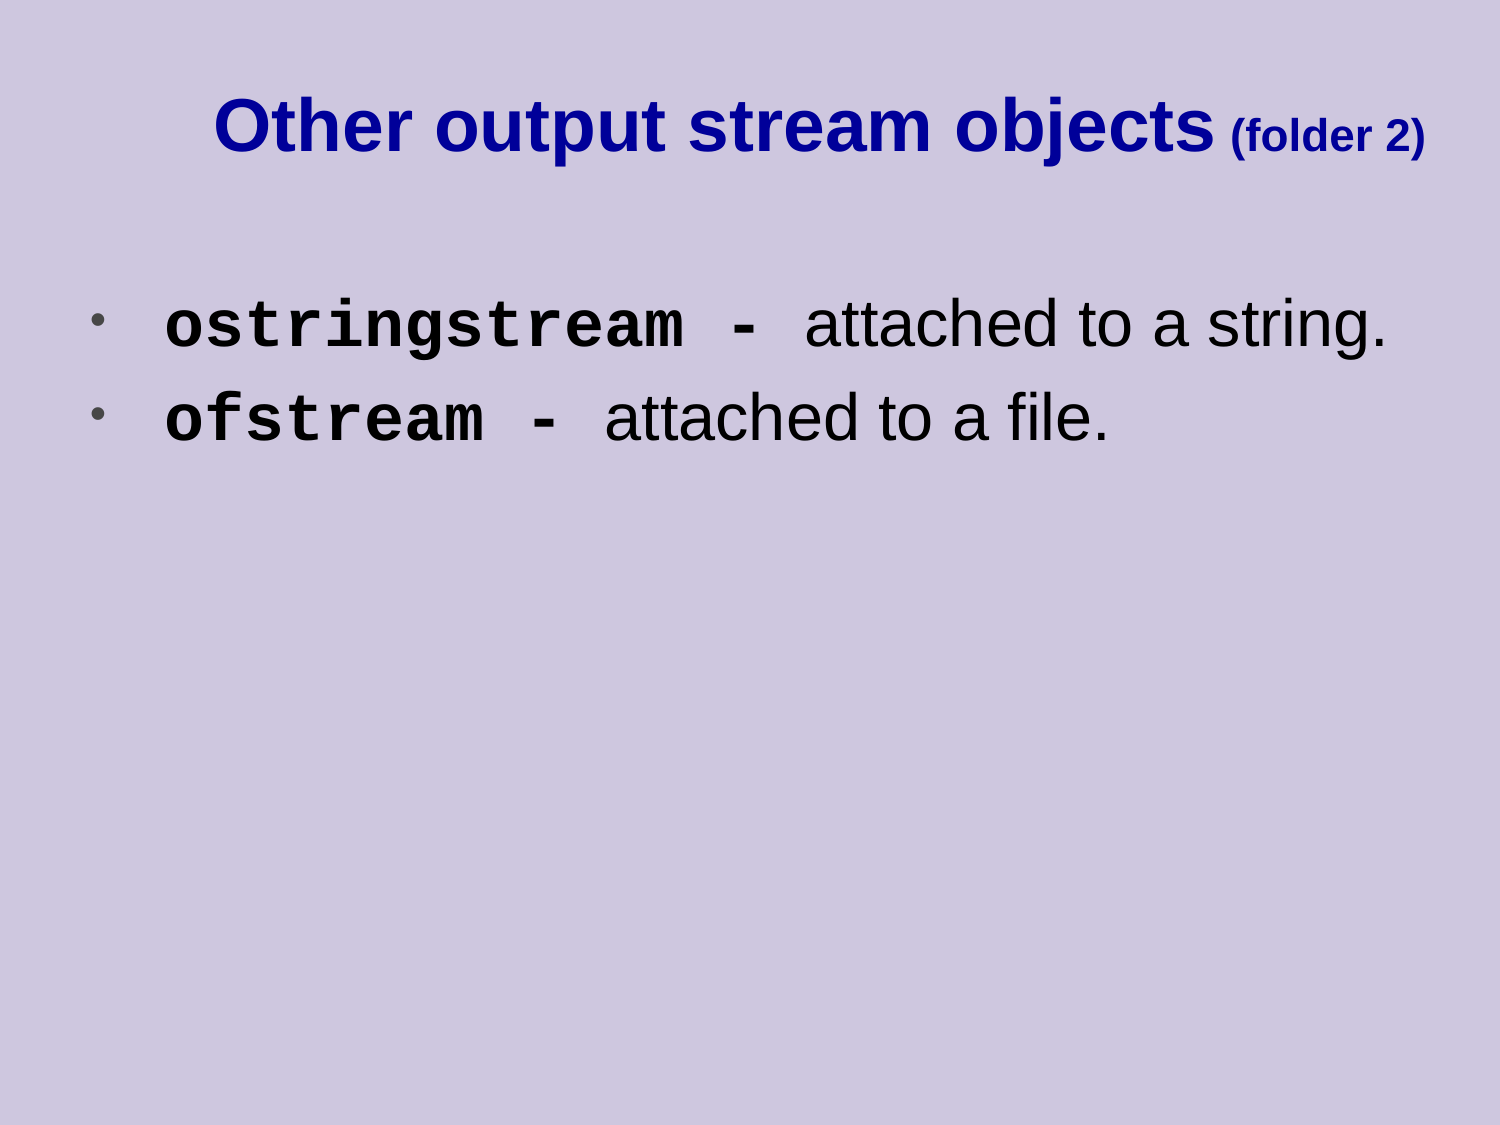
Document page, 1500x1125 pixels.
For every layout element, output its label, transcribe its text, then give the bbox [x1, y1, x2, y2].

text_box ostringstream - attached to a string. ofstream - attached to a file. [74, 187, 1500, 1067]
text_box Other output stream objects (folder 2) [198, 27, 1468, 187]
